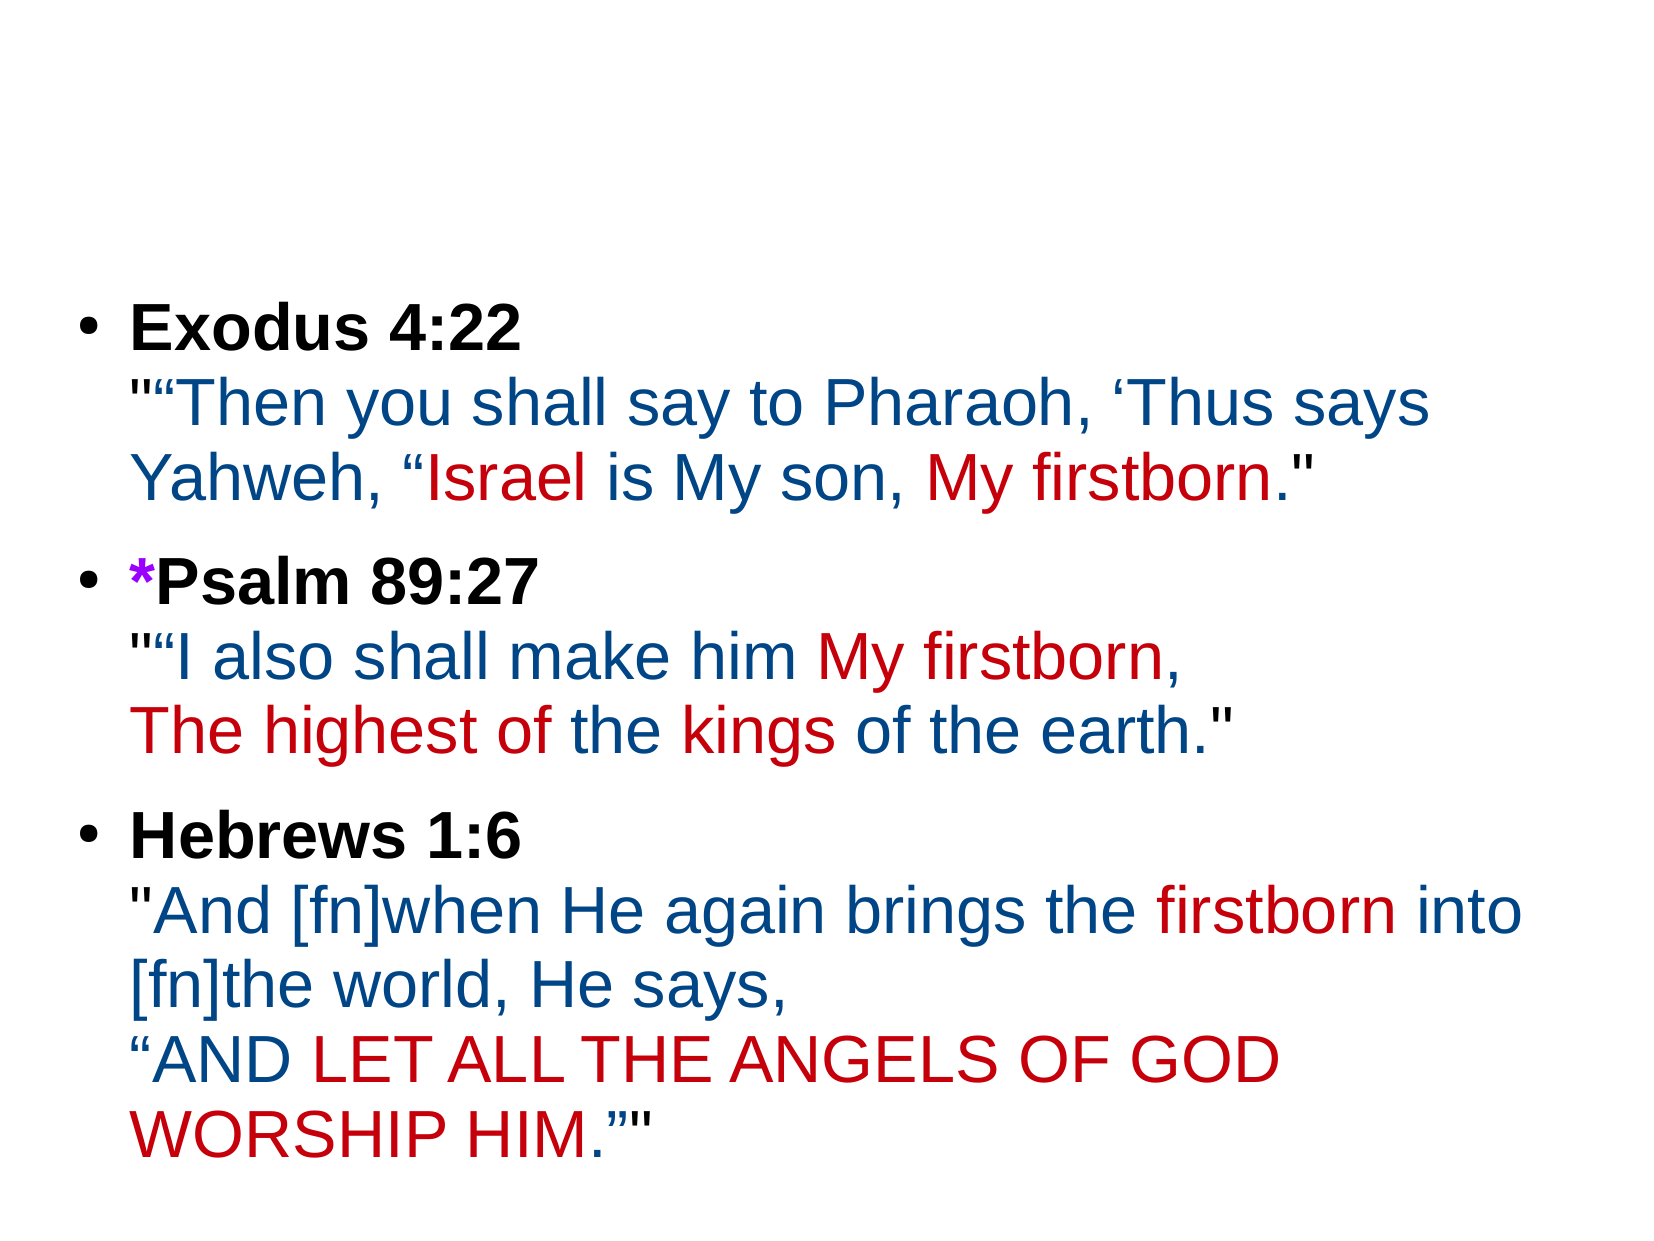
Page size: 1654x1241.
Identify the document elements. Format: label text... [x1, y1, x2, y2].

list Exodus 4:22 "“Then you shall say to Pharaoh, ‘Thus says Yahweh, “Israel is My son, My firstborn." *Psalm 89:27 "“I also shall make him My firstborn, The highest of the kings of the earth." Hebrews 1:6 "And [fn]when He again brings the firstborn into [fn]the world, He says, “AND LET ALL THE ANGELS OF GOD WORSHIP HIM.”" [59, 290, 1595, 1172]
